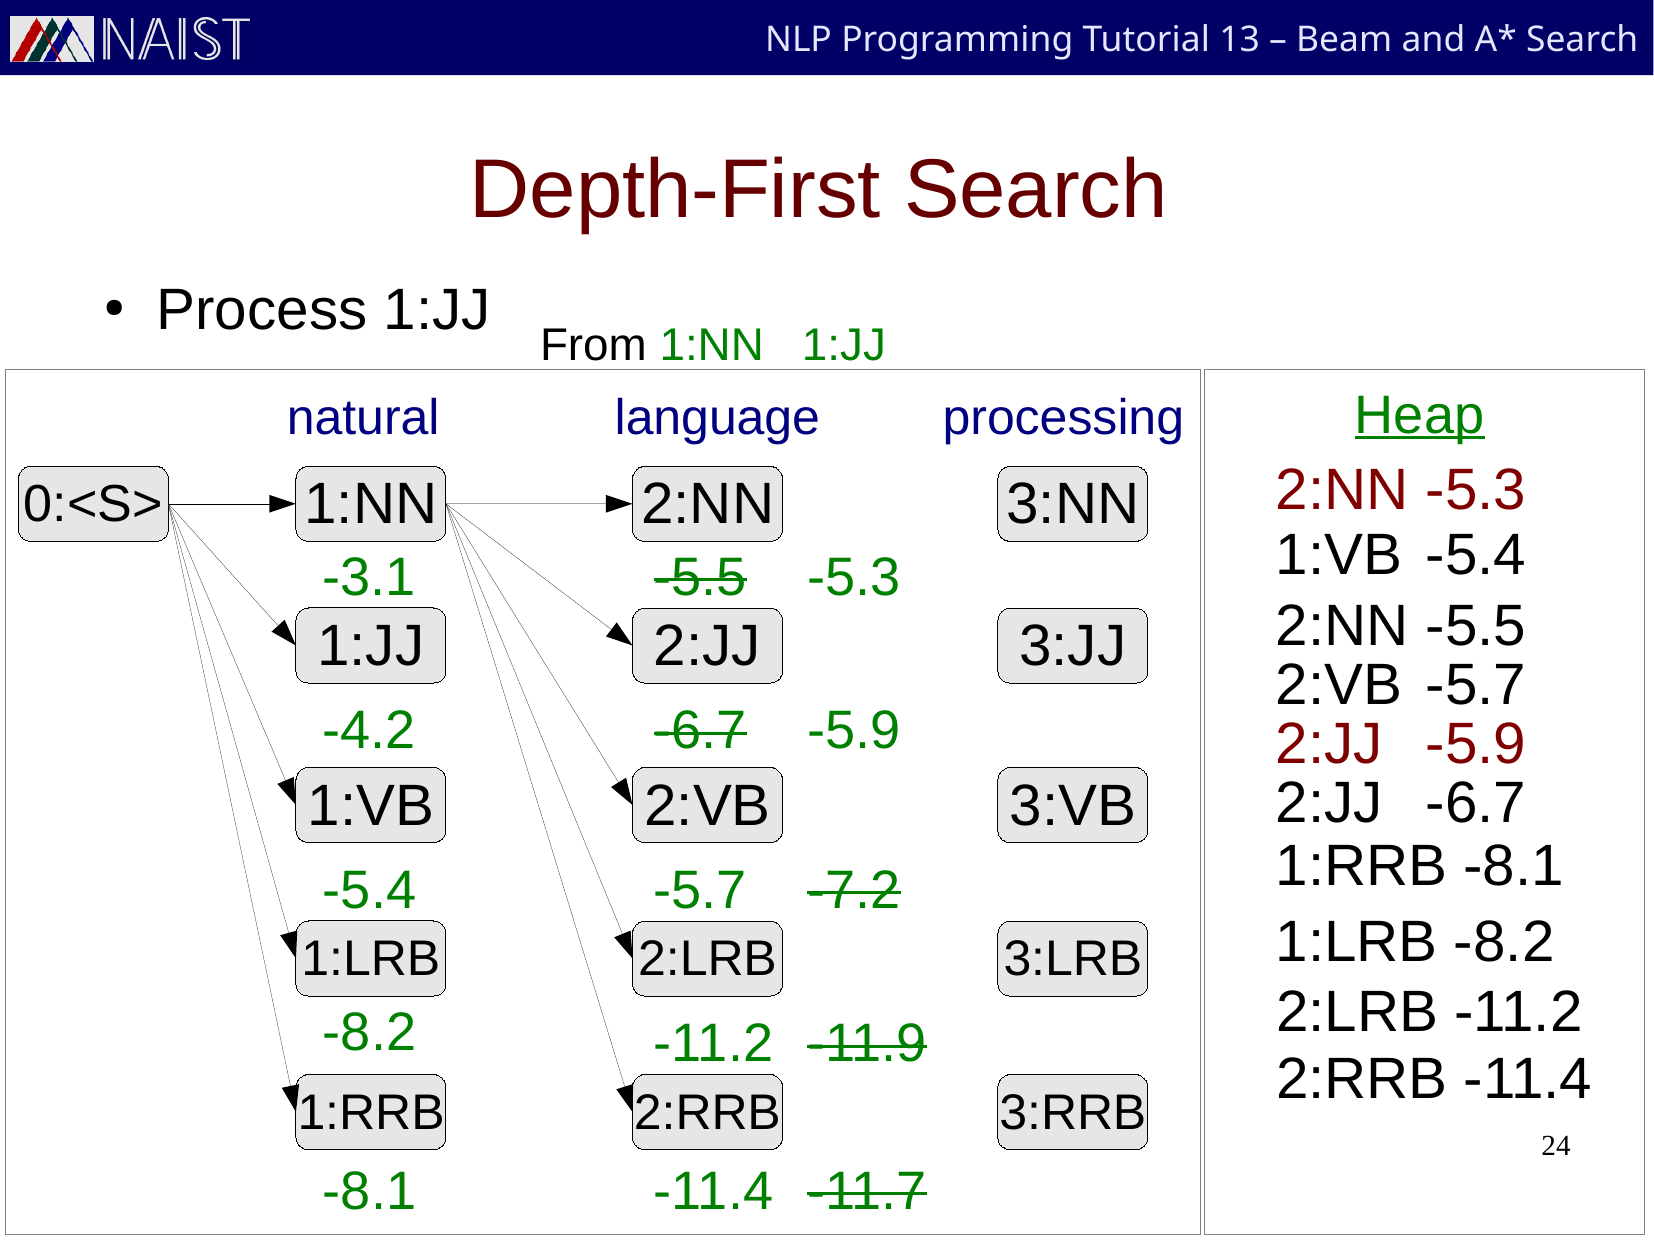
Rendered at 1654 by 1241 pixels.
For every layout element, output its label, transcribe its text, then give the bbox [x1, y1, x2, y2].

text_box 2:JJ [632, 608, 783, 684]
text_box 3:LRB [997, 921, 1148, 997]
text_box 2:LRB -11.2 [1261, 971, 1599, 1038]
text_box 2:NN [632, 466, 783, 542]
picture [102, 17, 251, 60]
text_box -7.2 [792, 851, 916, 928]
text_box 2:NN -5.3 [1261, 449, 1542, 529]
text_box -8.1 [308, 1153, 432, 1229]
text_box 1:RRB -8.1 [1261, 825, 1580, 906]
title Depth-First Search [75, 92, 1564, 285]
text_box -11.9 [792, 1005, 942, 1081]
text_box -5.5 [638, 538, 762, 615]
text_box -5.7 [638, 851, 762, 928]
text_box 1:VB -5.4 [1261, 529, 1542, 584]
text_box 1:JJ [295, 607, 446, 684]
text_box 3:RRB [997, 1074, 1148, 1150]
text_box 2:VB -5.7 [1261, 643, 1542, 703]
text_box 3:NN [997, 466, 1148, 542]
text_box 2:JJ -5.9 [1261, 703, 1542, 783]
text_box 1:NN [295, 466, 446, 542]
text_box 1:VB [295, 767, 446, 843]
text_box Heap [1339, 376, 1500, 449]
text_box 3:JJ [997, 608, 1148, 684]
text_box -8.2 [308, 993, 432, 1069]
text_box -4.2 [308, 692, 432, 768]
text_box -5.4 [308, 851, 432, 928]
text_box 2:LRB [632, 921, 783, 997]
text_box 2:RRB [632, 1076, 783, 1150]
text_box 3:VB [997, 767, 1148, 843]
text_box From 1:NN 1:JJ [525, 311, 902, 378]
text_box 1:RRB [295, 1074, 446, 1150]
text_box -5.3 [792, 538, 916, 615]
text_box 2:RRB -11.4 [1261, 1038, 1608, 1119]
list Process 1:JJ [86, 276, 1575, 342]
text_box -11.7 [792, 1153, 942, 1229]
text_box -3.1 [307, 538, 432, 615]
text_box 0:<S> [18, 466, 169, 542]
text_box -5.9 [792, 692, 916, 768]
text_box natural language processing [201, 381, 1200, 453]
text_box -11.2 [638, 1005, 789, 1081]
text_box 2:NN -5.5 [1261, 584, 1542, 643]
text_box 1:LRB -8.2 [1261, 906, 1570, 971]
text_box 2:JJ -6.7 [1261, 783, 1542, 842]
text_box 2:VB [632, 767, 783, 843]
text_box -6.7 [638, 692, 762, 768]
picture [10, 16, 94, 62]
text_box 1:LRB [295, 920, 446, 997]
text_box -11.4 [638, 1153, 789, 1229]
